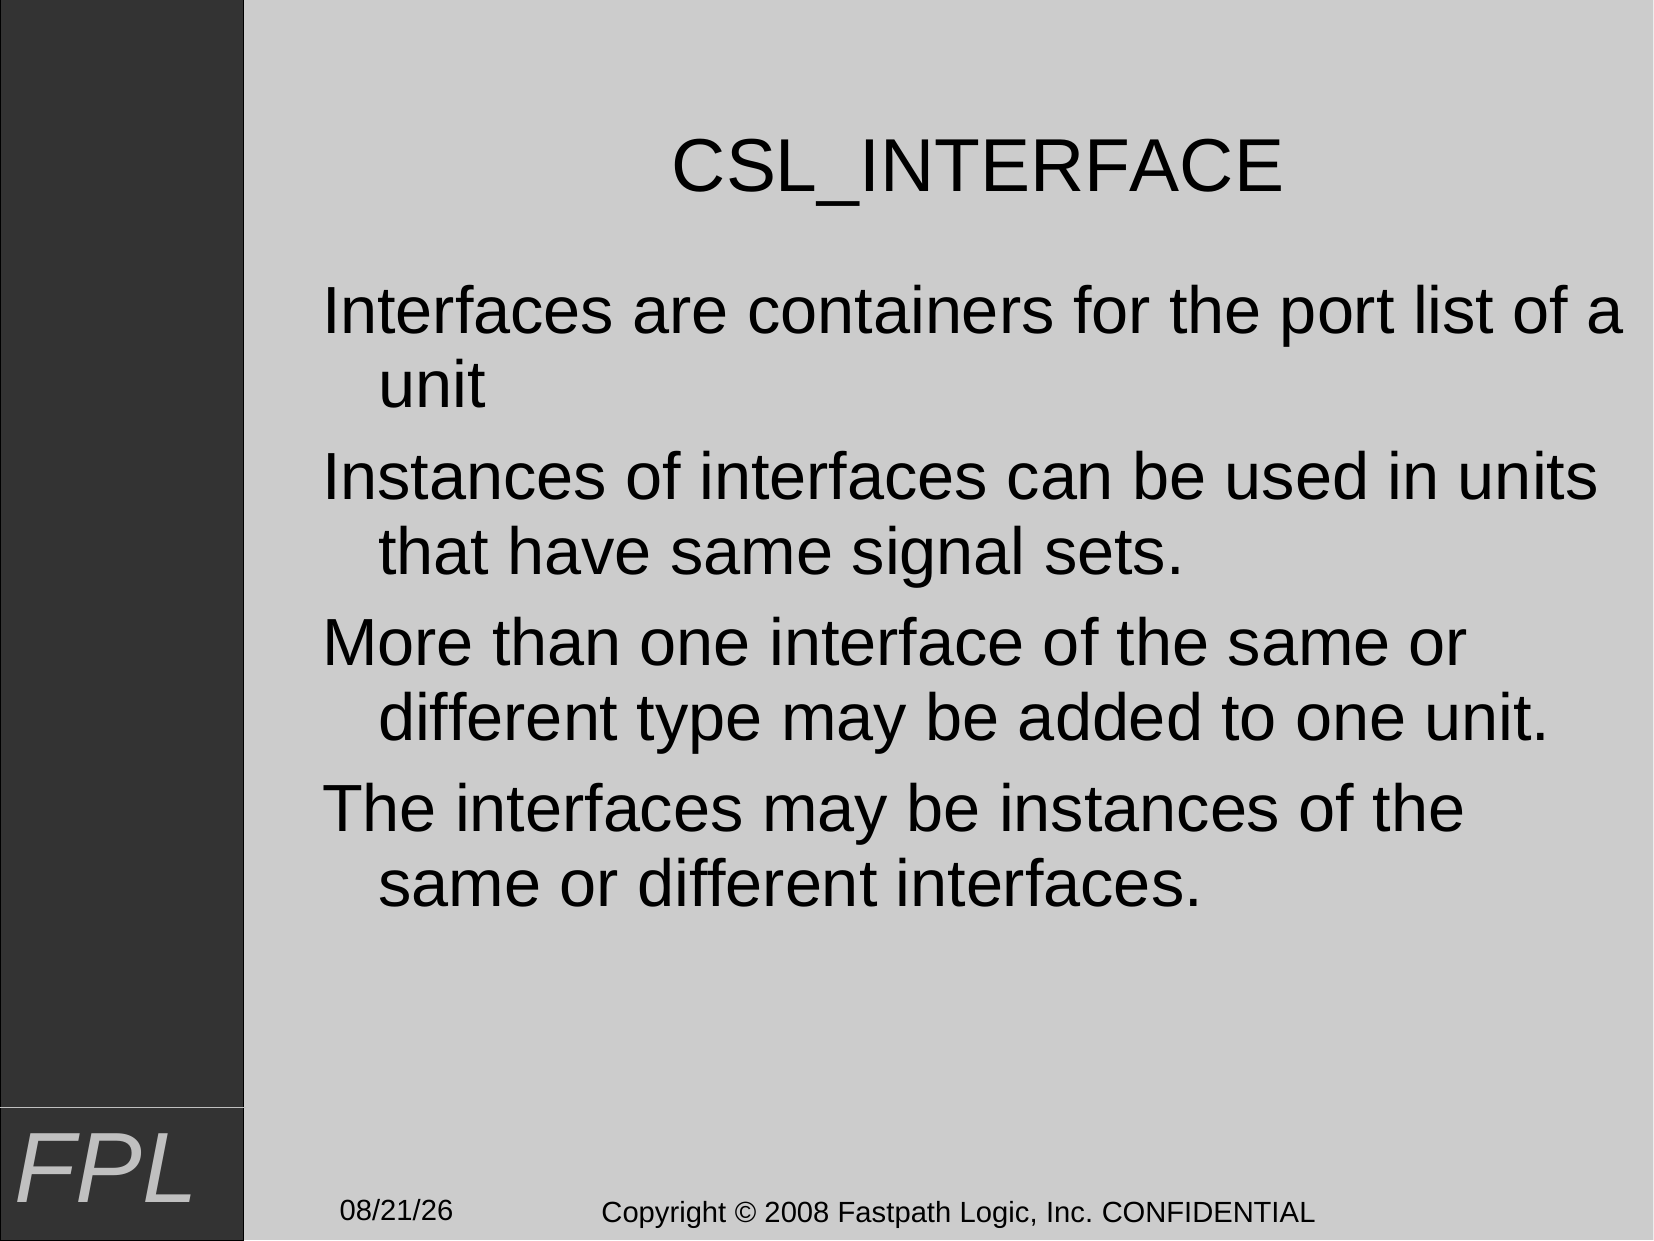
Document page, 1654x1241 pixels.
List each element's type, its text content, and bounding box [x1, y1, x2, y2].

list Interfaces are containers for the port list of a unit Instances of interfaces can be used in units that have same signal sets. More than one interface of the same or different type may be added to one unit. The interfaces may be instances of the same or different interfaces. [322, 272, 1635, 1179]
title CSL_INTERFACE [427, 57, 1530, 272]
